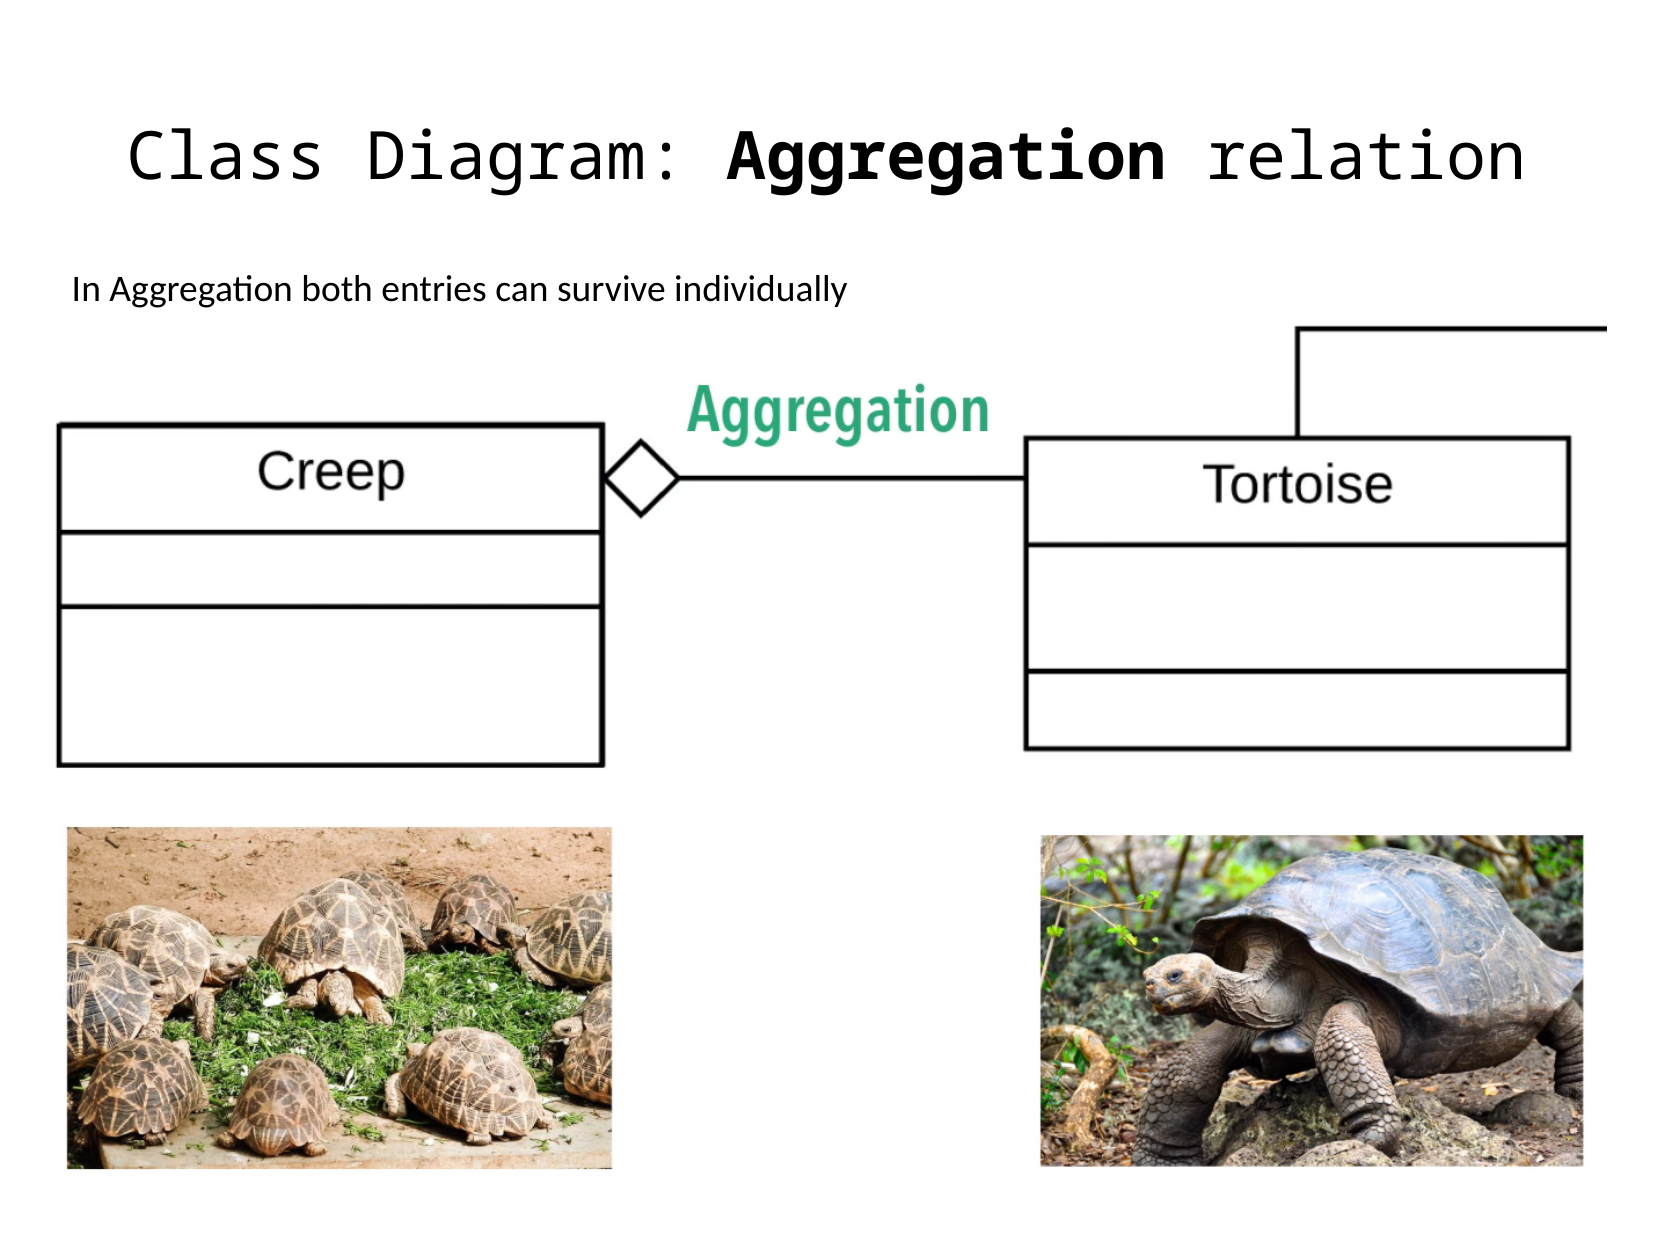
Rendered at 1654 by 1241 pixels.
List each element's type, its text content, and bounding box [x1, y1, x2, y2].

text_box In Aggregation both entries can survive individually [56, 256, 877, 318]
picture [29, 276, 1613, 1190]
title Class Diagram: Aggregation relation [35, 49, 1619, 257]
